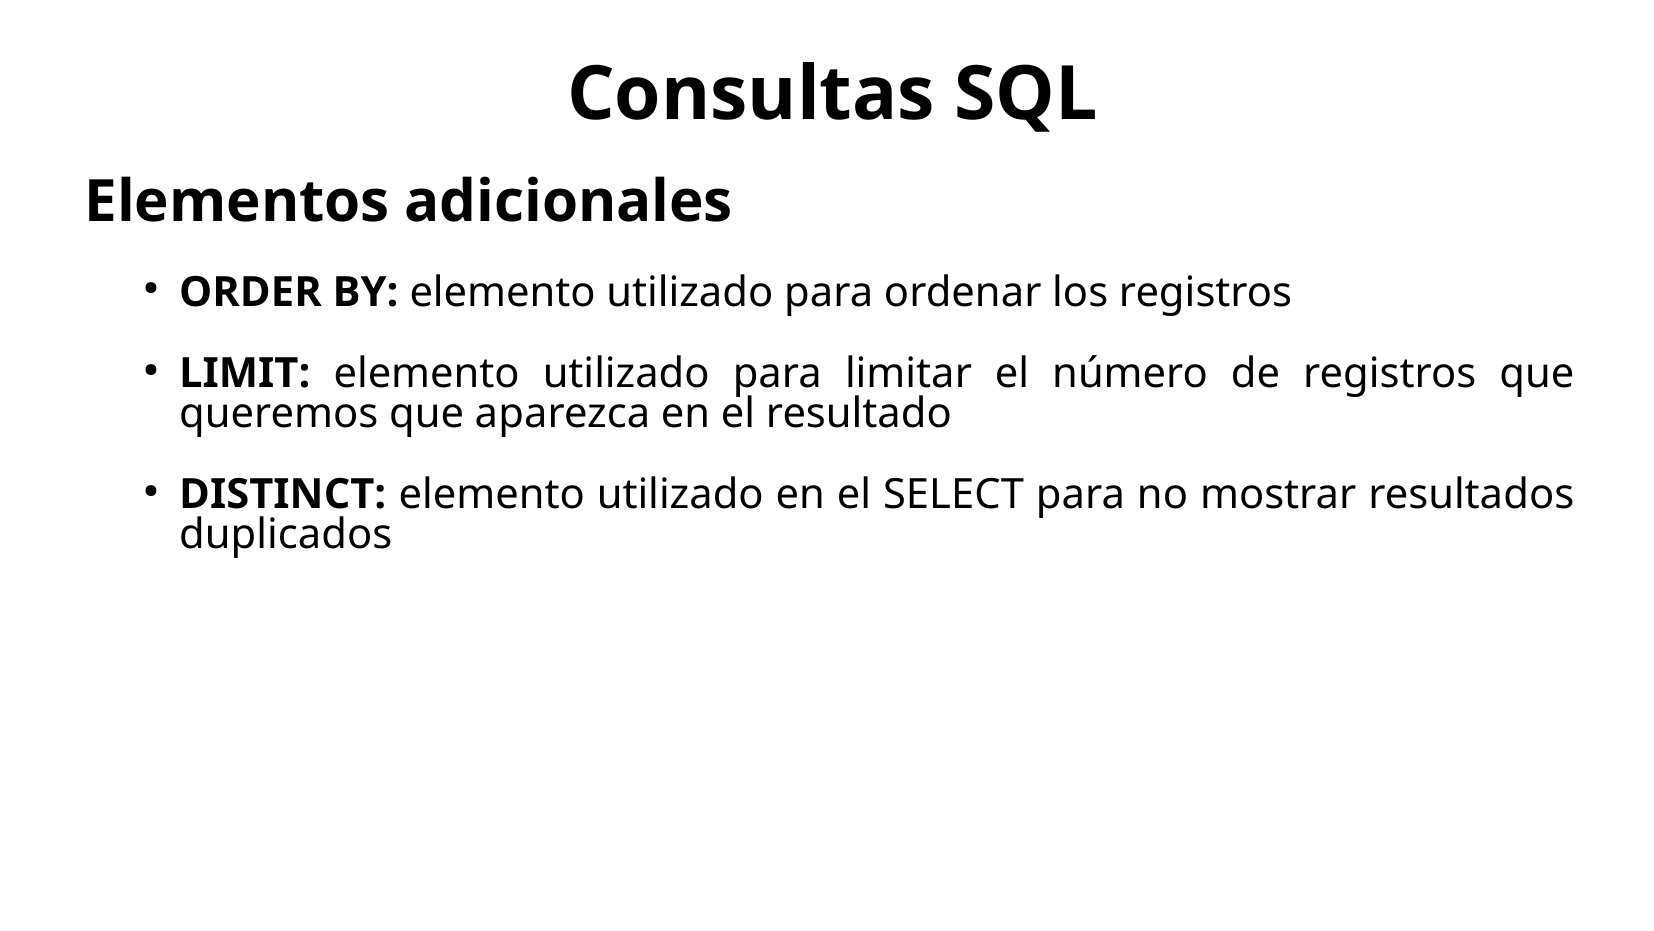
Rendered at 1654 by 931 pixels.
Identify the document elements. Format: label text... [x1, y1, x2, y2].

subtitle Elementos adicionales ORDER BY: elemento utilizado para ordenar los registros LIMIT: elemento utilizado para limitar el número de registros que queremos que aparezca en el resultado DISTINCT: elemento utilizado en el SELECT para no mostrar resultados duplicados [84, 177, 1642, 931]
title Consultas SQL [88, 11, 1577, 168]
